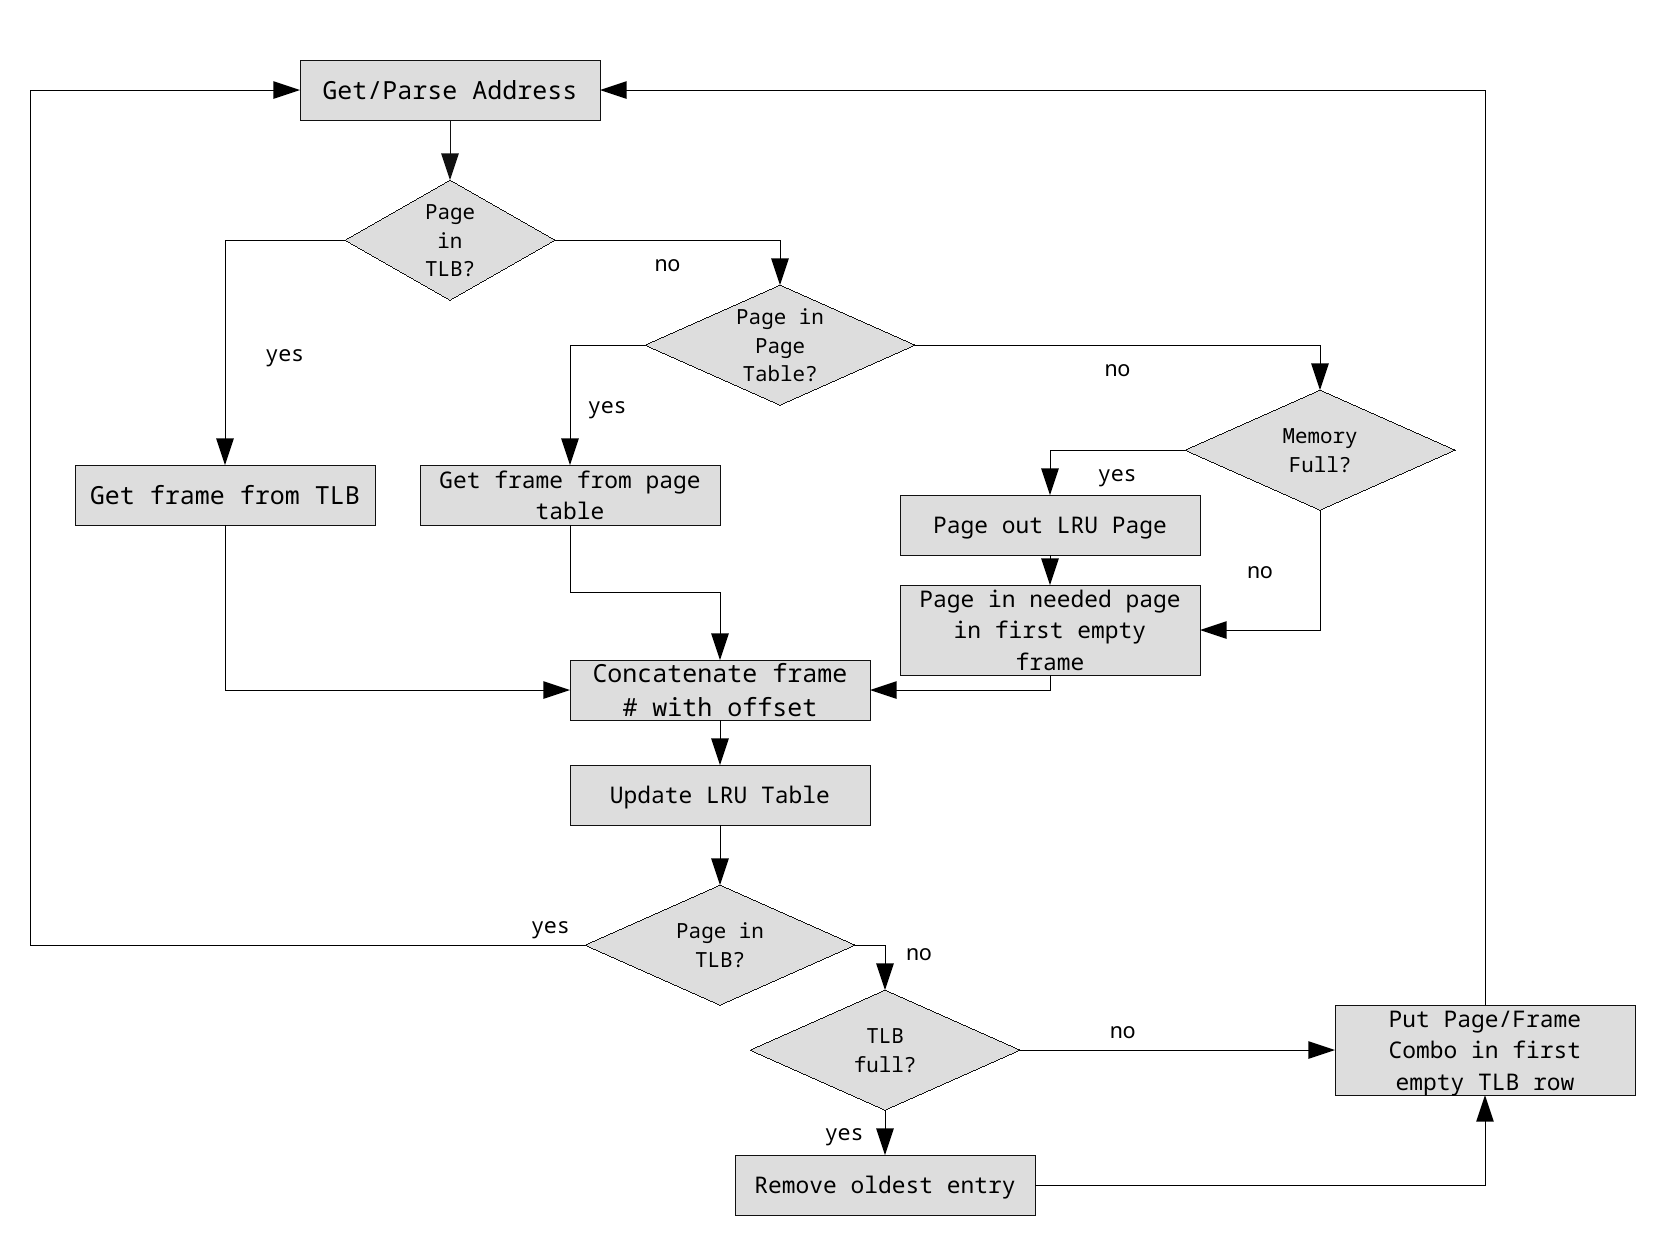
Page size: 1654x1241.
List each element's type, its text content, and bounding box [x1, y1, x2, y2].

text_box TLB full? [750, 990, 1021, 1111]
text_box yes [810, 1110, 879, 1153]
text_box Concatenate frame # with offset [570, 660, 871, 721]
text_box Get frame from page table [420, 465, 721, 526]
text_box no [891, 930, 948, 973]
text_box Get frame from TLB [75, 465, 376, 526]
text_box Memory Full? [1185, 390, 1456, 511]
text_box yes [516, 902, 586, 946]
text_box Page in TLB? [586, 885, 856, 1006]
text_box Page out LRU Page [900, 495, 1201, 556]
text_box Put Page/Frame Combo in first empty TLB row [1335, 1005, 1636, 1096]
text_box Page in Page Table? [645, 285, 916, 406]
text_box Page in needed page in first empty frame [900, 585, 1201, 676]
text_box Get/Parse Address [300, 60, 601, 121]
text_box no [1095, 1007, 1151, 1051]
text_box Page in TLB? [345, 180, 556, 301]
text_box Update LRU Table [570, 765, 871, 826]
text_box Remove oldest entry [735, 1155, 1036, 1216]
